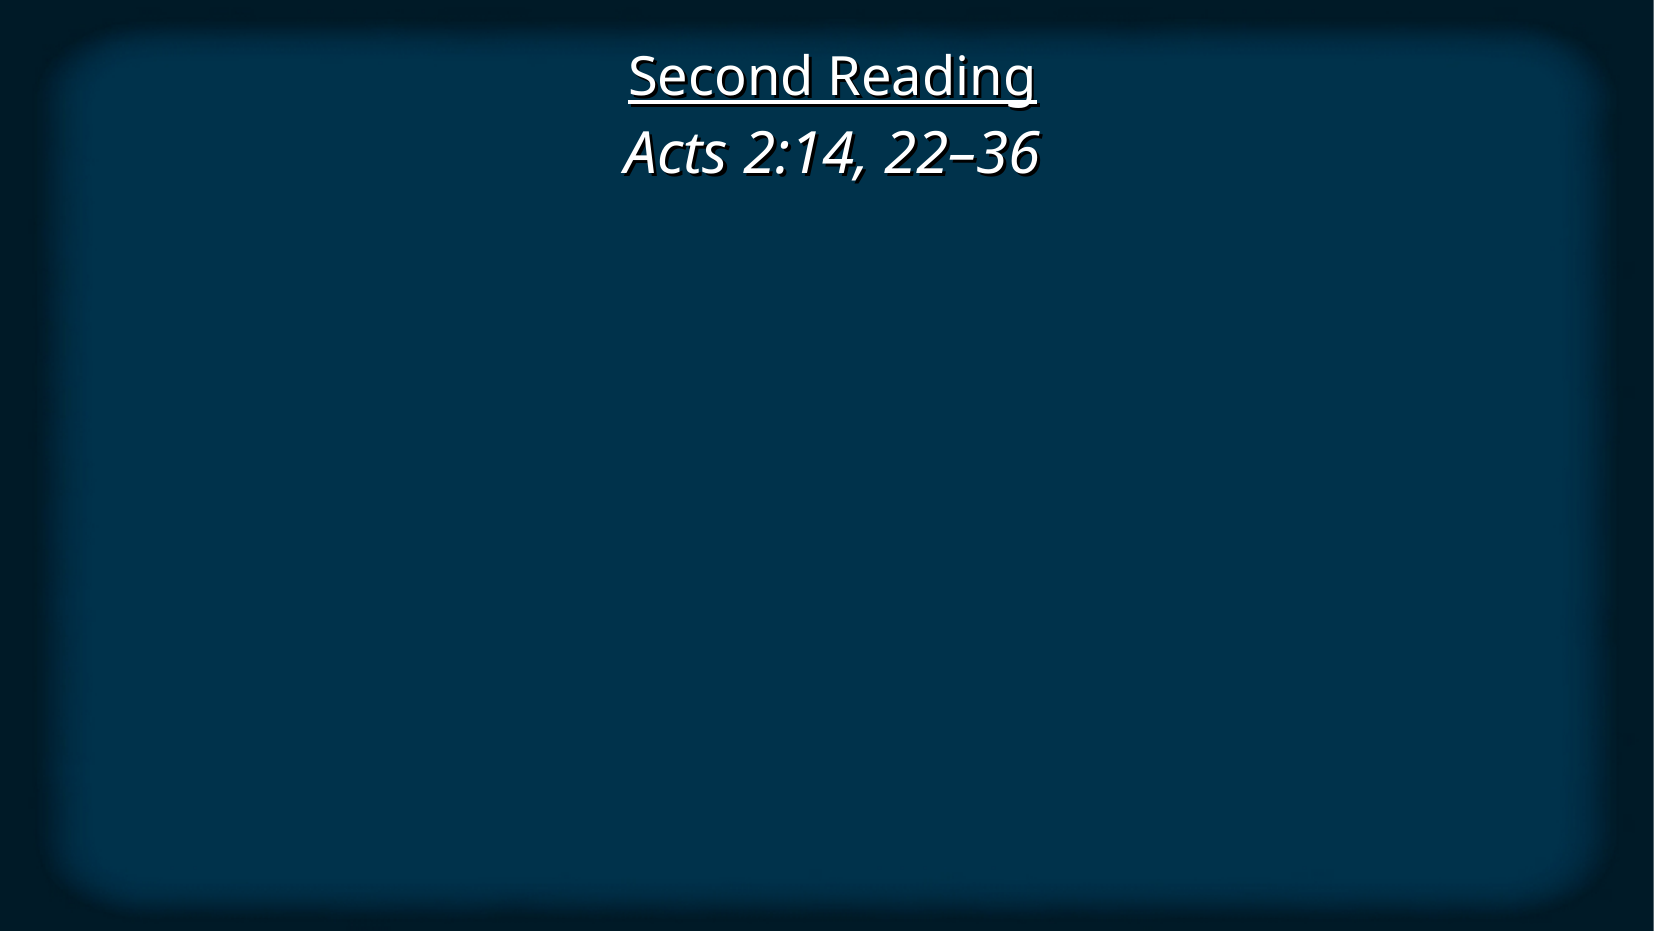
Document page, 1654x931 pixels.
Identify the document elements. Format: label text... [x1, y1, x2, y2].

text_box Second Reading Acts 2:14, 22–36 [105, 30, 1561, 194]
picture [0, 0, 1654, 931]
